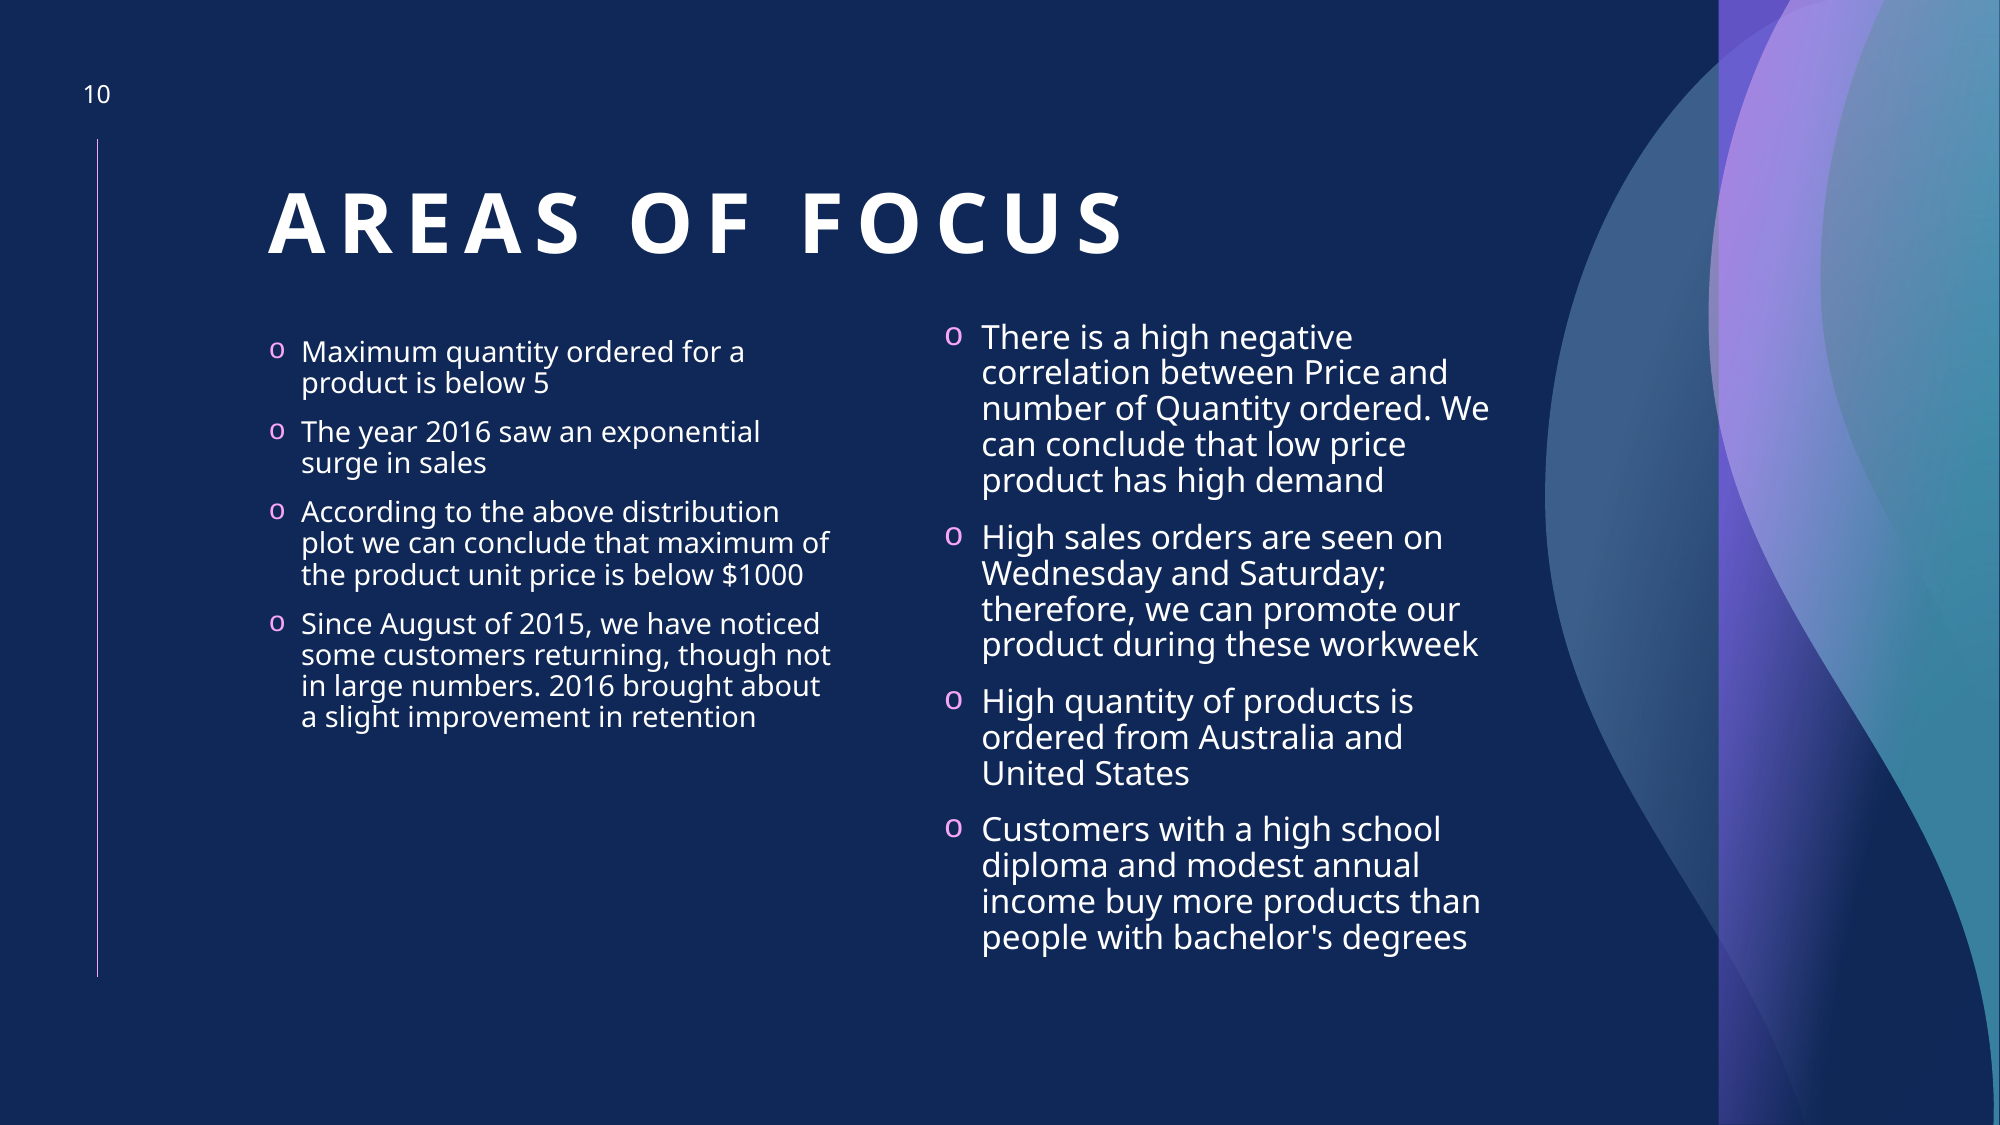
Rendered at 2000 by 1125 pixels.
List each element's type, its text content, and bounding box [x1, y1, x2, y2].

title AREAS OF FOCUS [253, 104, 1710, 280]
picture [1545, 0, 2000, 1125]
slide_number 10 [53, 67, 140, 119]
list Maximum quantity ordered for a product is below 5 The year 2016 saw an exponential surge in sales According to the above distribution plot we can conclude that maximum of the product unit price is below $1000 Since August of 2015, we have noticed some customers returning, though not in large numbers. 2016 brought about a slight improvement in retention [253, 329, 848, 753]
list There is a high negative correlation between Price and number of Quantity ordered. We can conclude that low price product has high demand High sales orders are seen on Wednesday and Saturday; therefore, we can promote our product during these workweek High quantity of products is ordered from Australia and United States Customers with a high school diploma and modest annual income buy more products than people with bachelor's degrees [928, 313, 1523, 969]
